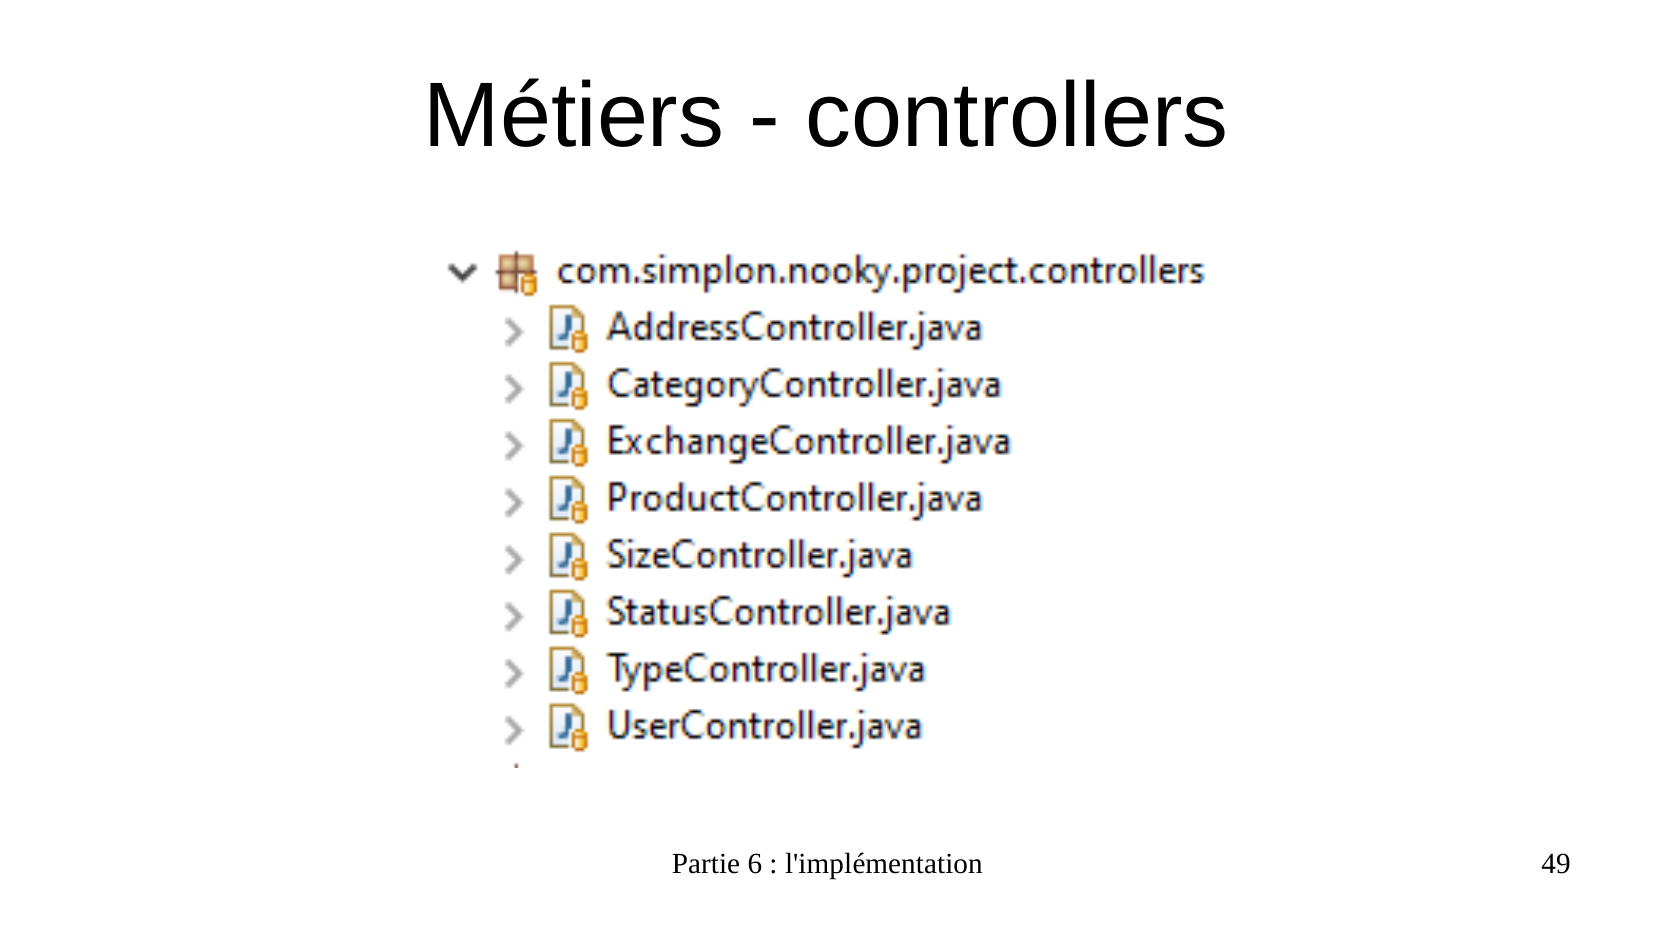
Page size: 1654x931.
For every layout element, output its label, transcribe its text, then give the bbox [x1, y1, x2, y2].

picture [383, 243, 1373, 768]
title Métiers - controllers [82, 37, 1571, 193]
